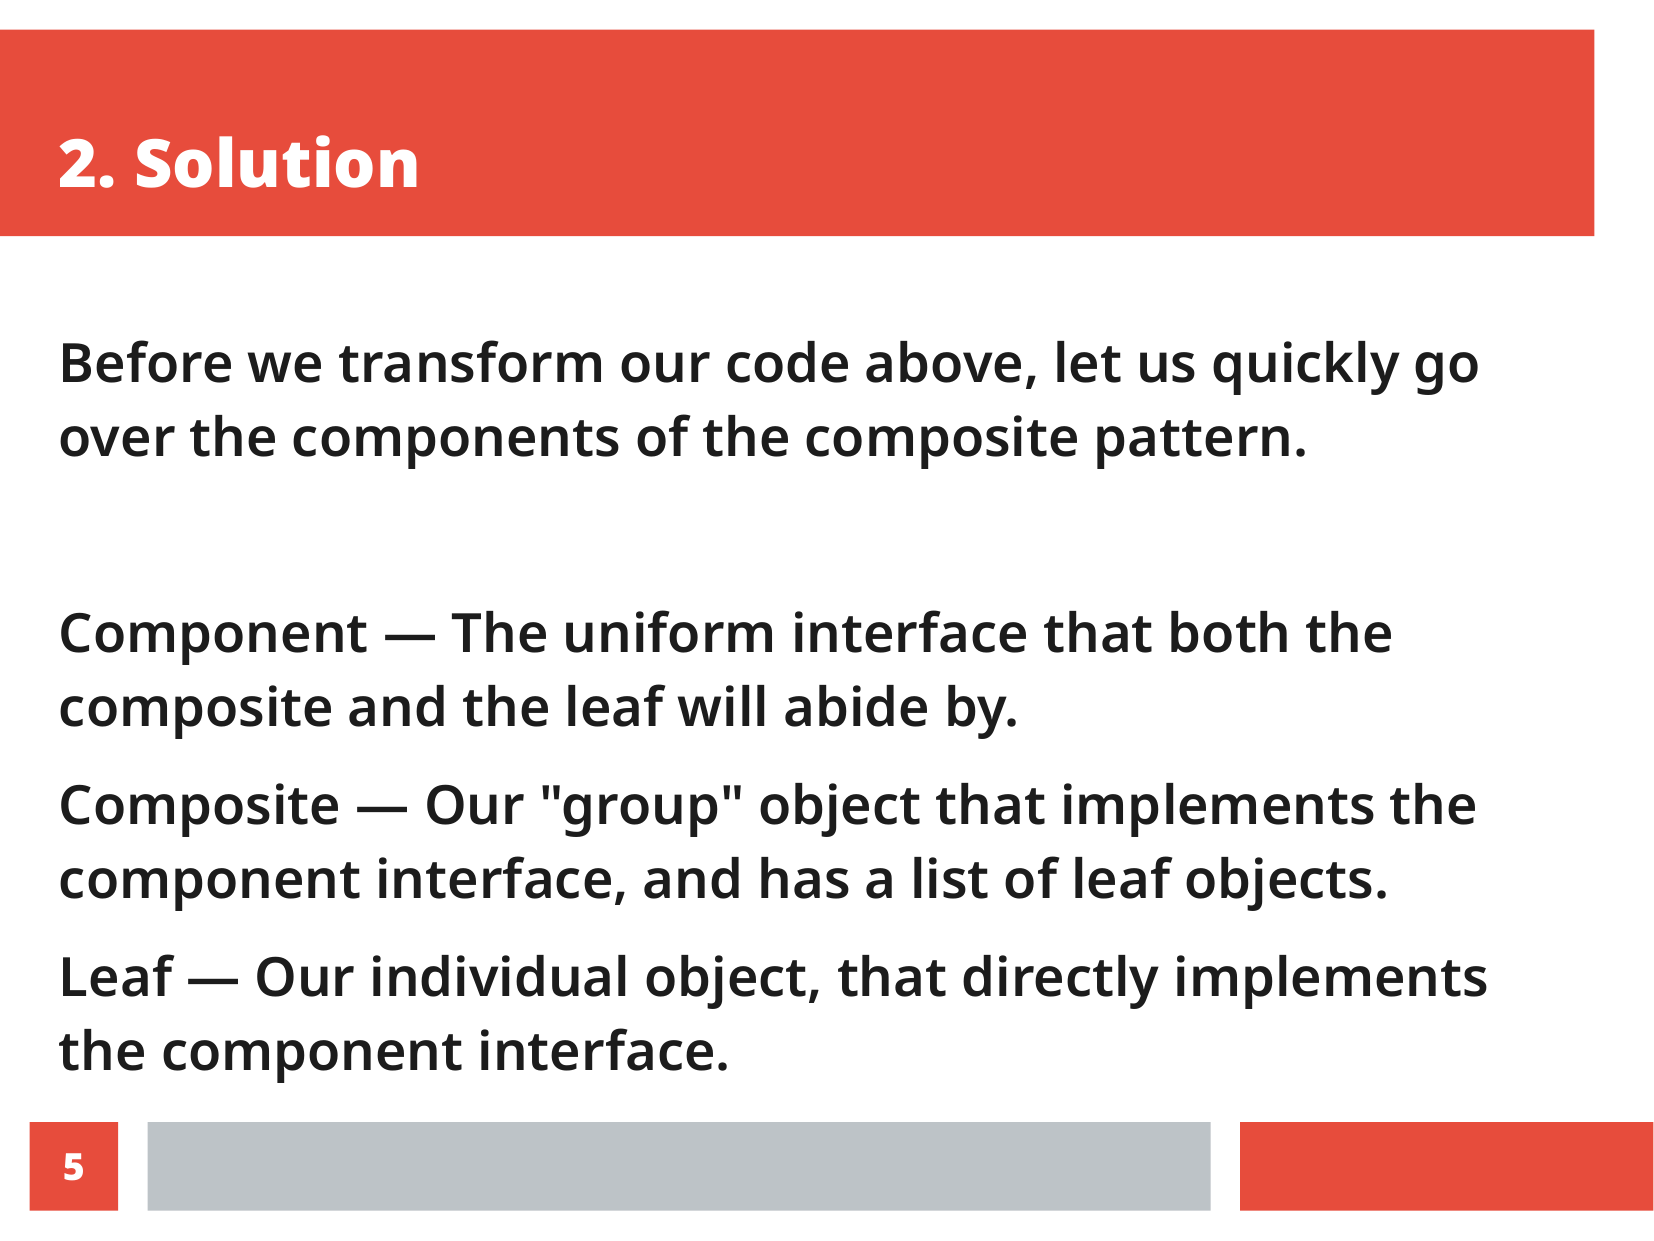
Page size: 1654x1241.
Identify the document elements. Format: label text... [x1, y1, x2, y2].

title 2. Solution [59, 59, 1595, 207]
list Before we transform our code above, let us quickly go over the components of the composite pattern. Component — The uniform interface that both the composite and the leaf will abide by. Composite — Our "group" object that implements the component interface, and has a list of leaf objects. Leaf — Our individual object, that directly implements the component interface. [59, 324, 1565, 1093]
